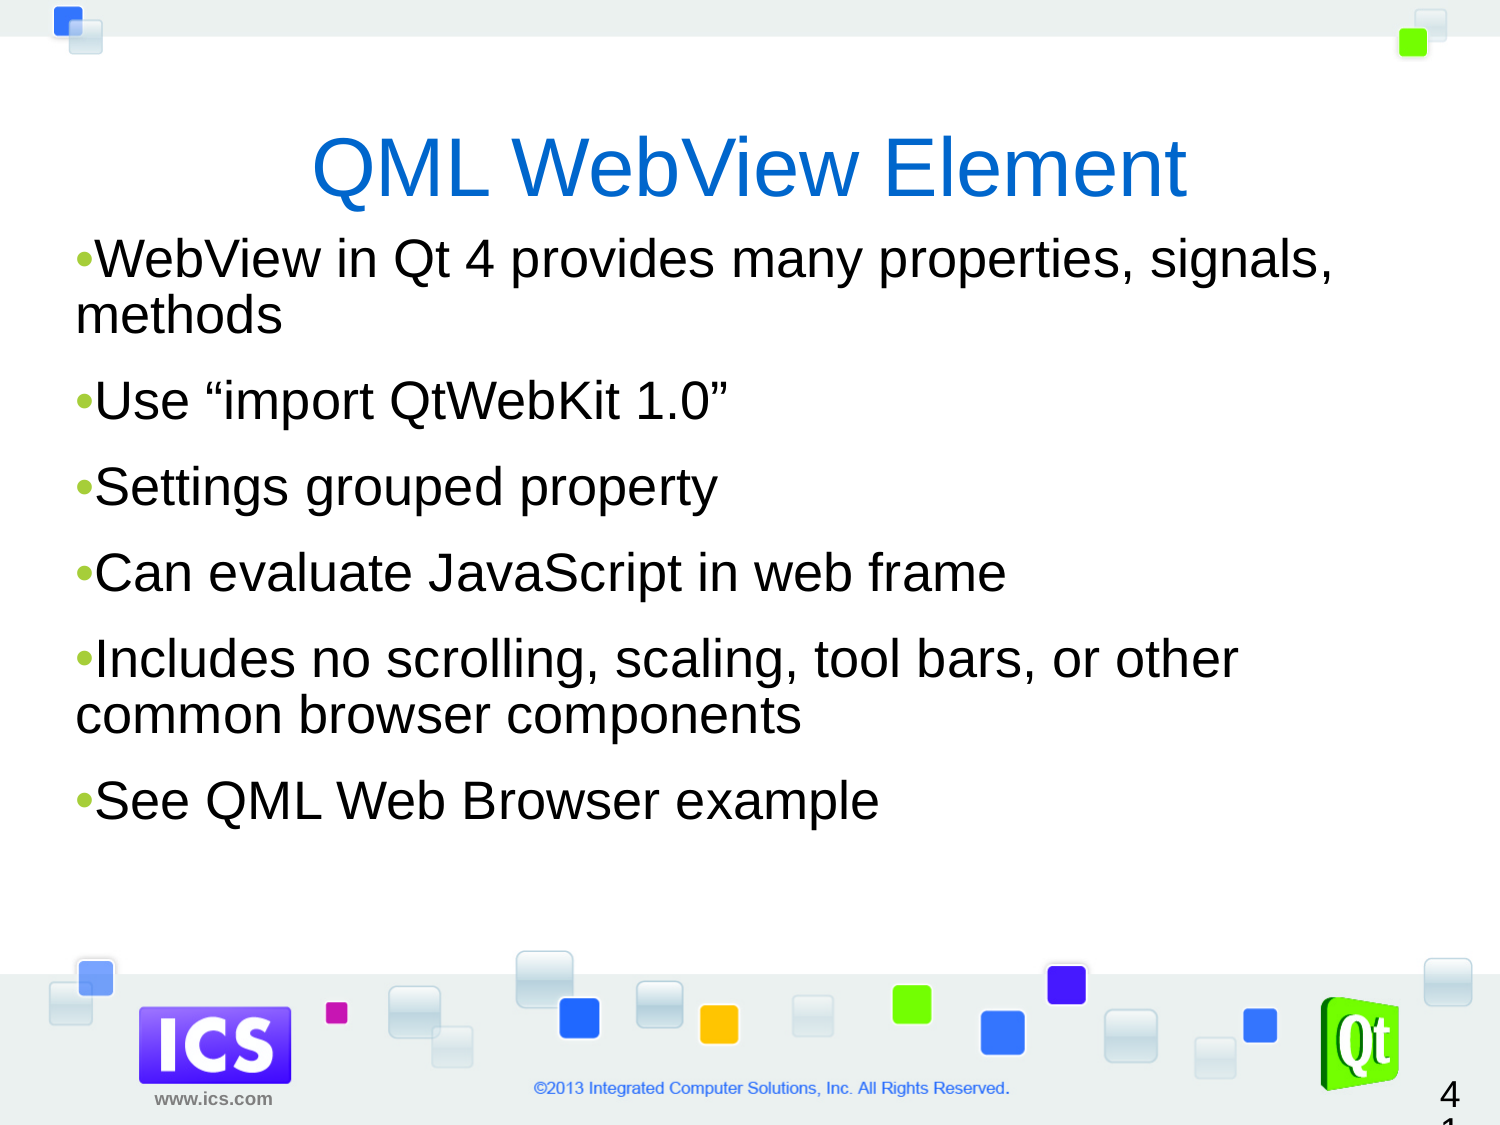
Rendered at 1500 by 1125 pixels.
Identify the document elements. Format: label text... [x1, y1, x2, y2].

title QML WebView Element [112, 50, 1388, 232]
list WebView in Qt 4 provides many properties, signals, methods Use “import QtWebKit 1.0” Settings grouped property Can evaluate JavaScript in web frame Includes no scrolling, scaling, tool bars, or other common browser components See QML Web Browser example [75, 232, 1426, 976]
picture [0, 0, 1500, 62]
picture [0, 950, 1500, 1125]
